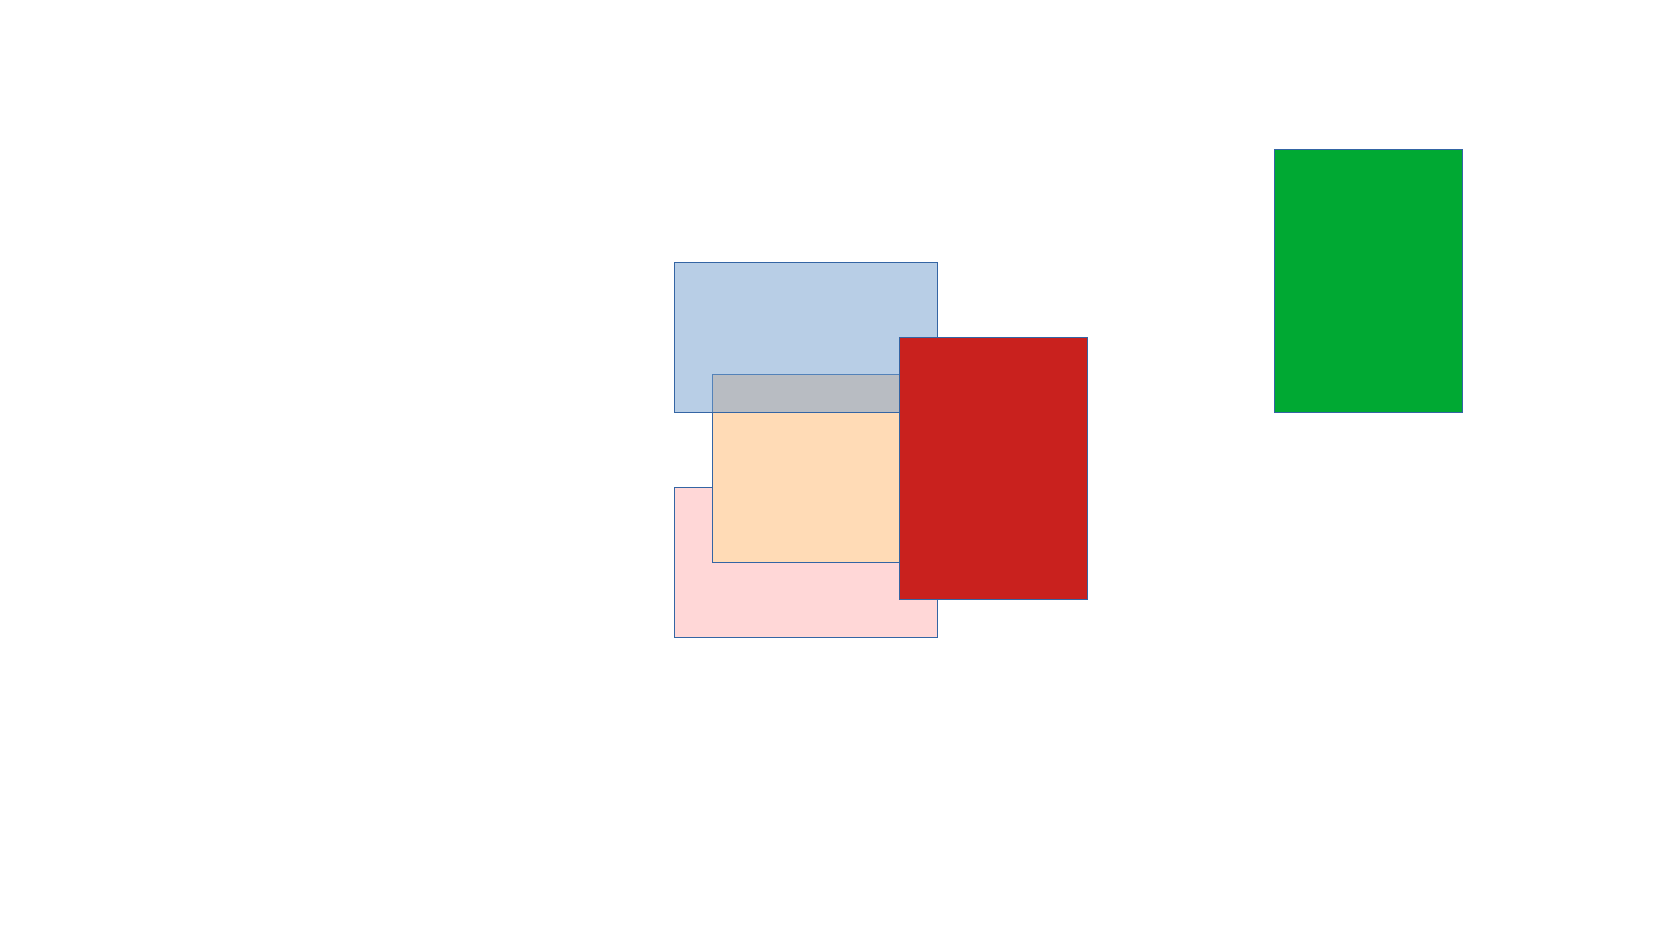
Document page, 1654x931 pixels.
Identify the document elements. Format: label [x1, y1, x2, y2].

text_box [1274, 149, 1463, 413]
text_box [674, 262, 1088, 638]
